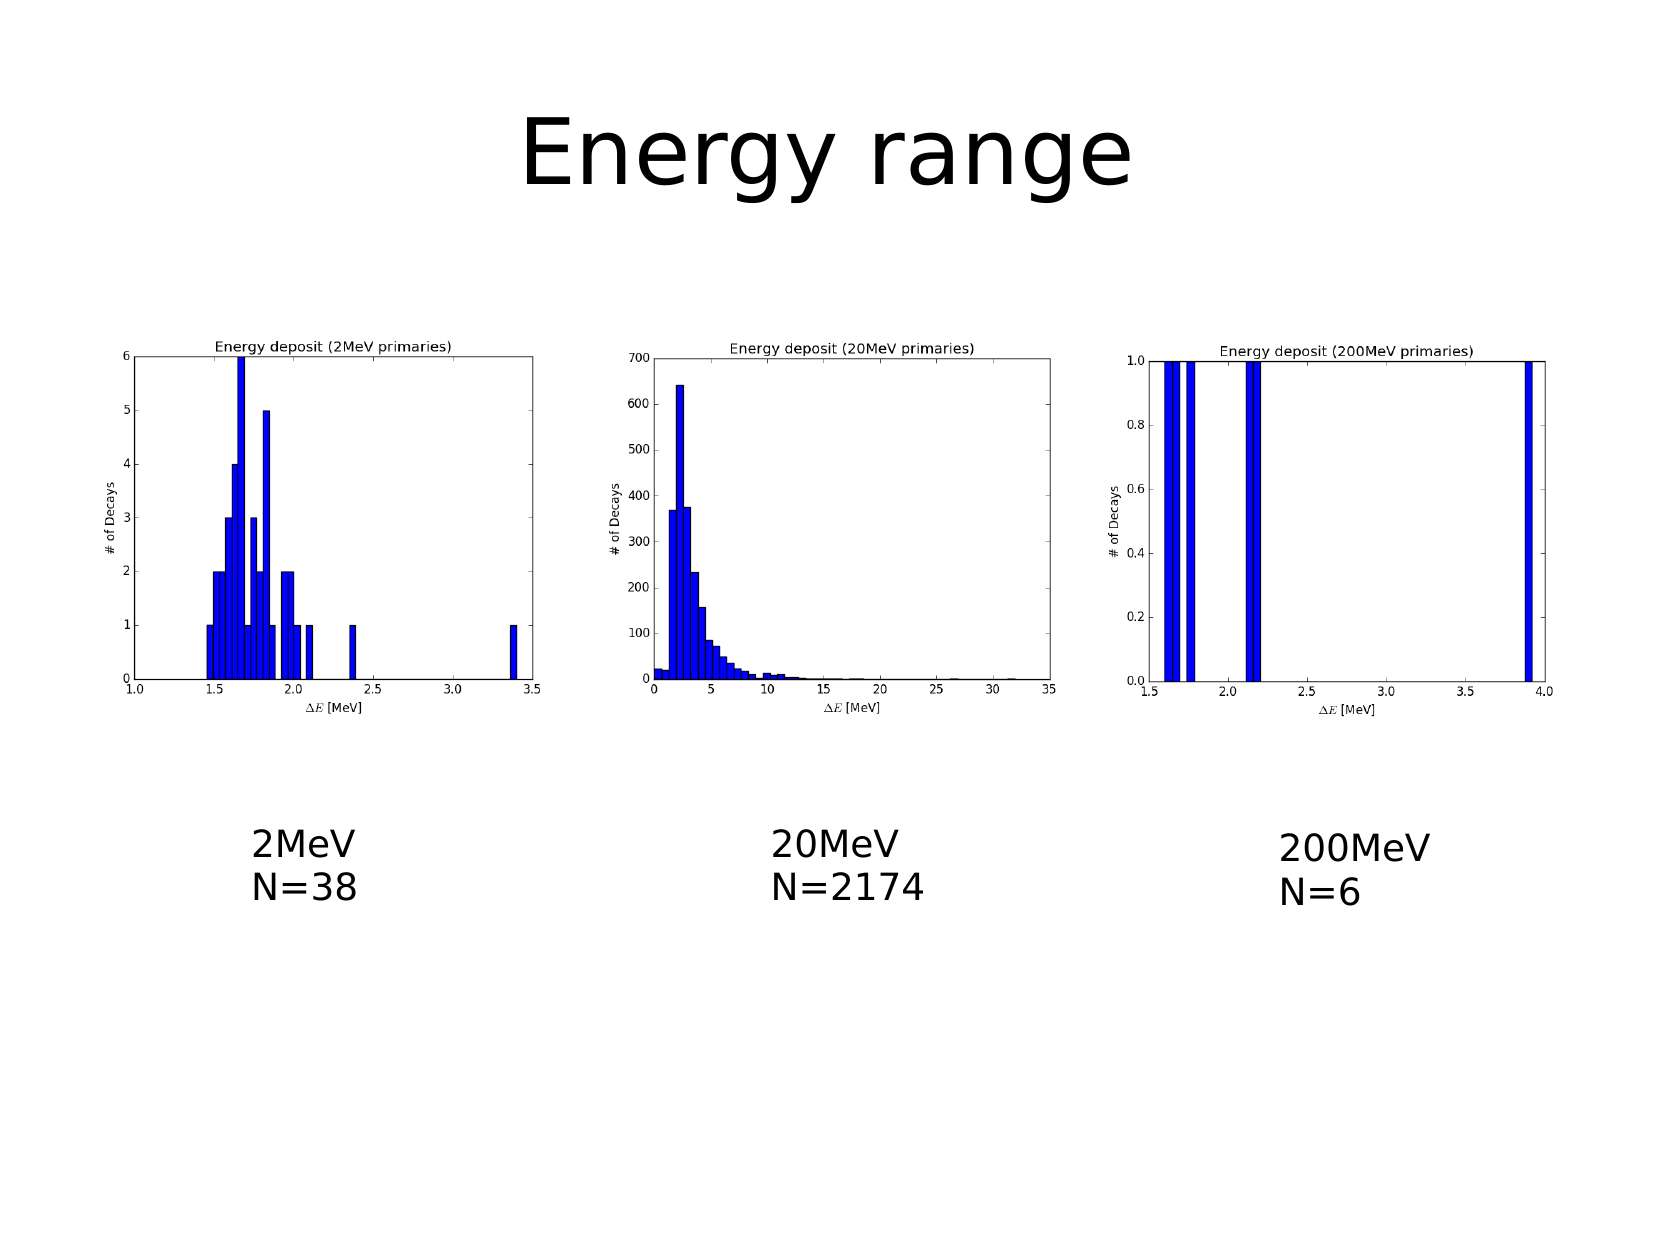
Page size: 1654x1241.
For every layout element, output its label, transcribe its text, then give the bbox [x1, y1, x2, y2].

text_box 20MeV N=2174 [755, 814, 941, 917]
text_box 200MeV N=6 [1263, 819, 1446, 922]
title Energy range [82, 49, 1571, 257]
picture [590, 318, 1595, 721]
picture [70, 316, 583, 719]
text_box 2MeV N=38 [236, 814, 373, 917]
